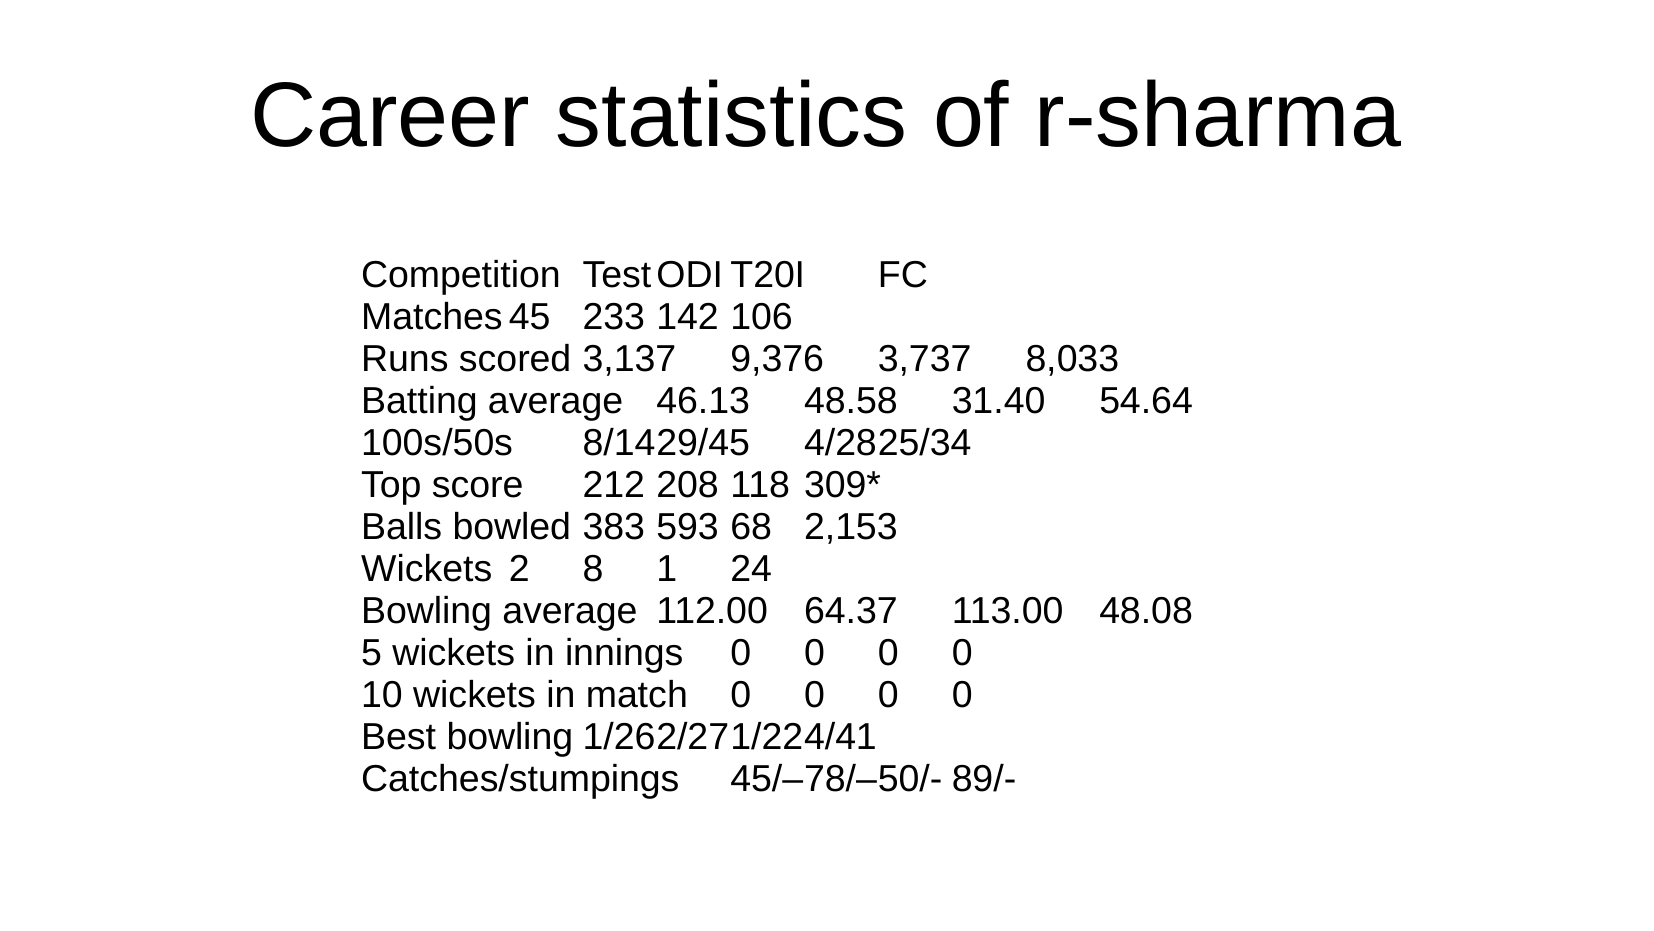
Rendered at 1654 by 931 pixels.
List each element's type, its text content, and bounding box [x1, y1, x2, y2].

title Career statistics of r-sharma [82, 37, 1571, 193]
text_box Competition Test ODI T20I FC Matches 45 233 142 106 Runs scored 3,137 9,376 3,737 8,033 Batting average 46.13 48.58 31.40 54.64 100s/50s 8/14 29/45 4/28 25/34 Top score 212 208 118 309* Balls bowled 383 593 68 2,153 Wickets 2 8 1 24 Bowling average 112.00 64.37 113.00 48.08 5 wickets in innings 0 0 0 0 10 wickets in match 0 0 0 0 Best bowling 1/26 2/27 1/22 4/41 Catches/stumpings 45/– 78/– 50/- 89/- [346, 246, 1378, 808]
